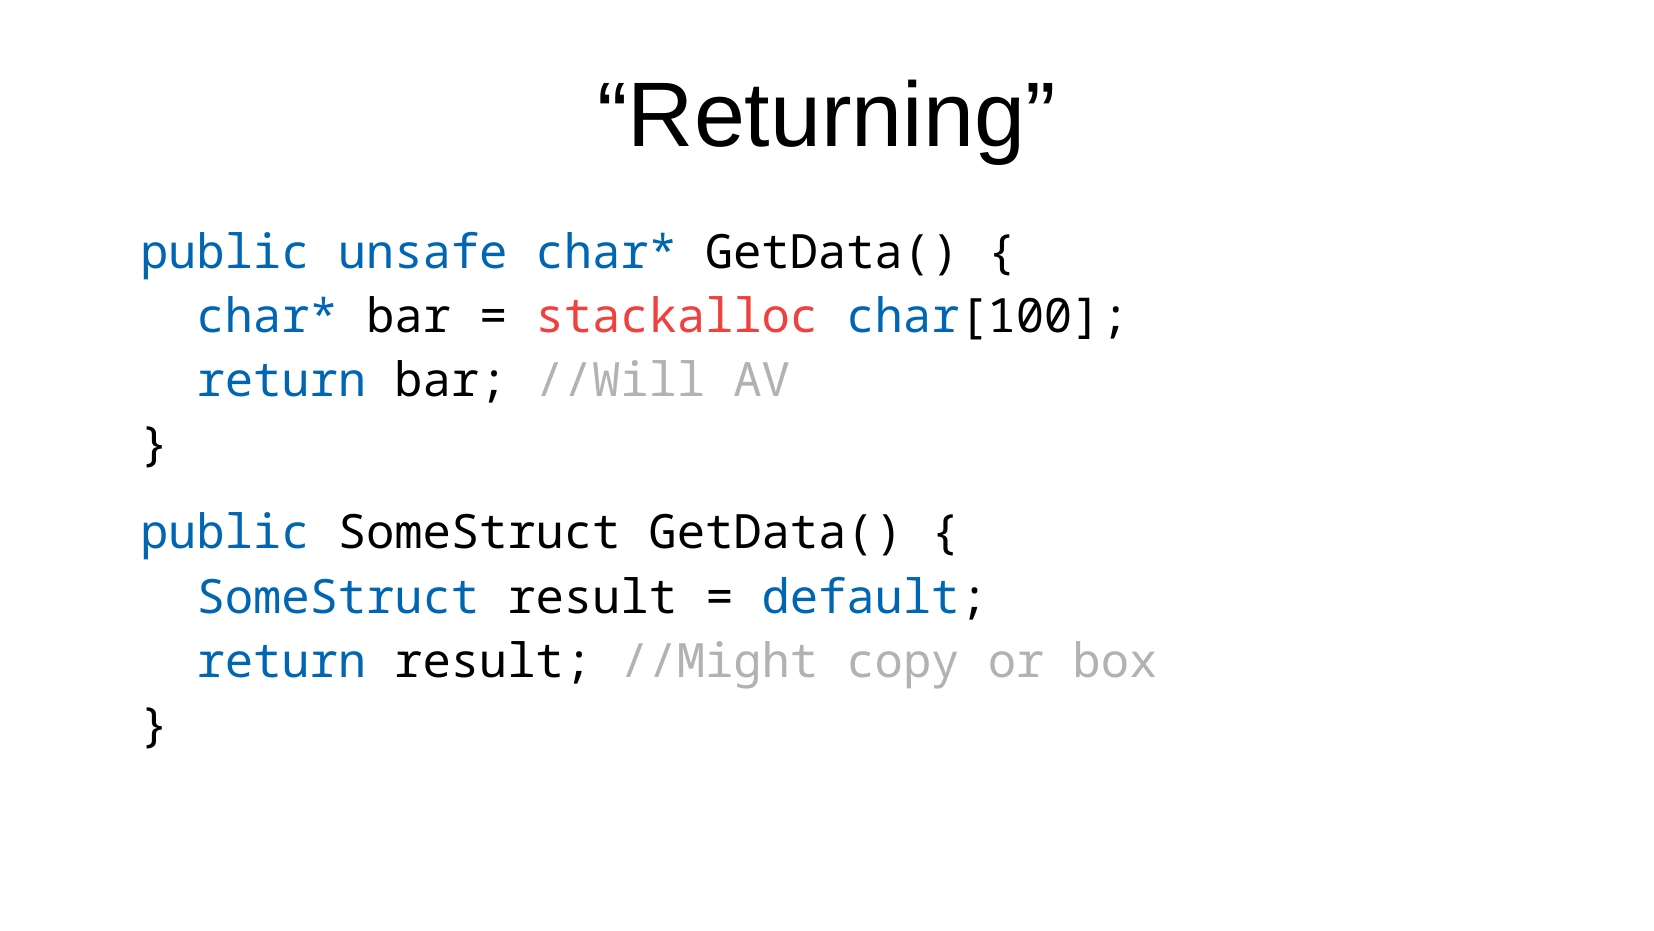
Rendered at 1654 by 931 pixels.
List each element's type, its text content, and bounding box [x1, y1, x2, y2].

title “Returning” [82, 37, 1571, 193]
list public unsafe char* GetData() { char* bar = stackalloc char[100]; return bar; //Will AV } public SomeStruct GetData() { SomeStruct result = default; return result; //Might copy or box } [82, 217, 1571, 758]
